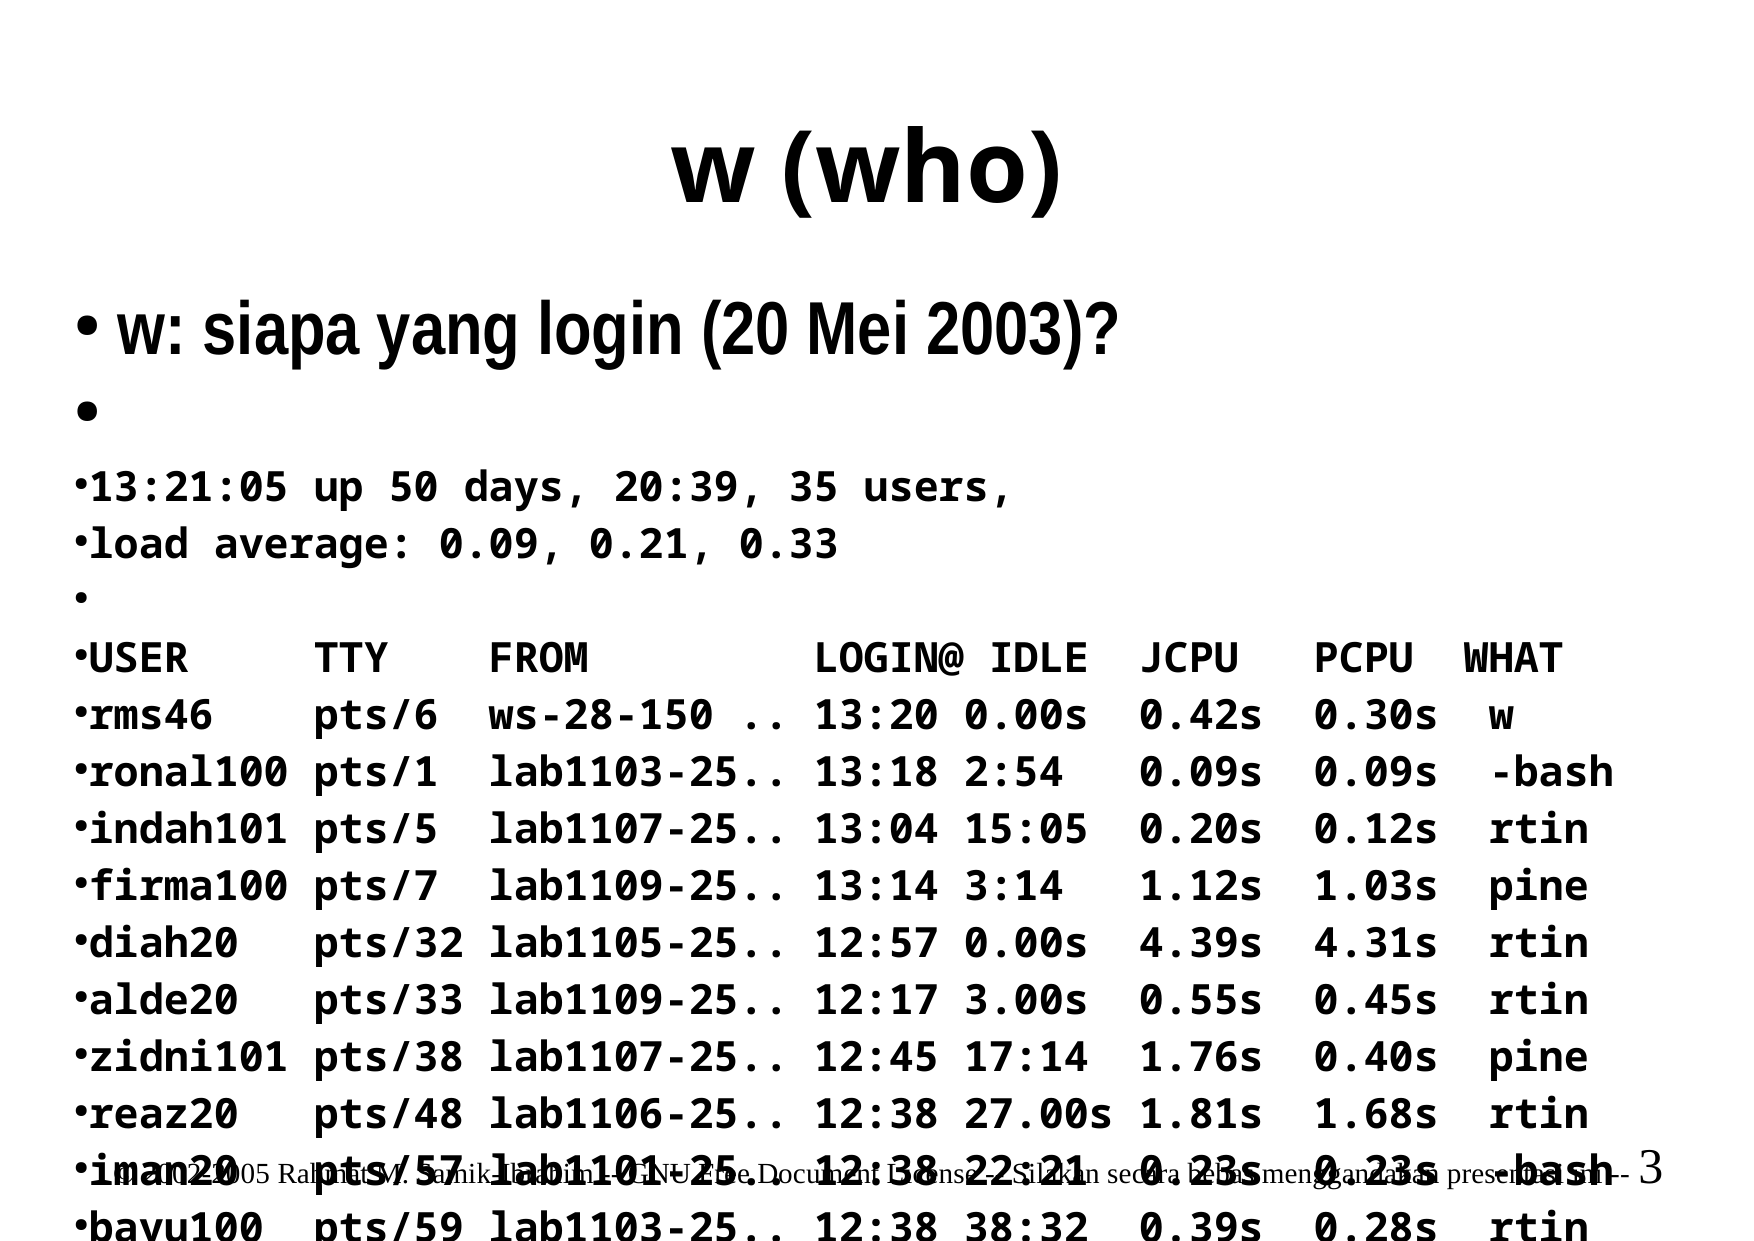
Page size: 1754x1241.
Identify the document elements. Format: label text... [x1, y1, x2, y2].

title w (who) [158, 99, 1576, 227]
text_box w: siapa yang login (20 Mei 2003)? 13:21:05 up 50 days, 20:39, 35 users, load average: 0.09, 0.21, 0.33 USER TTY FROM LOGIN@ IDLE JCPU PCPU WHAT rms46 pts/6 ws-28-150 .. 13:20 0.00s 0.42s 0.30s w ronal100 pts/1 lab1103-25.. 13:18 2:54 0.09s 0.09s -bash indah101 pts/5 lab1107-25.. 13:04 15:05 0.20s 0.12s rtin firma100 pts/7 lab1109-25.. 13:14 3:14 1.12s 1.03s pine diah20 pts/32 lab1105-25.. 12:57 0.00s 4.39s 4.31s rtin alde20 pts/33 lab1109-25.. 12:17 3.00s 0.55s 0.45s rtin zidni101 pts/38 lab1107-25.. 12:45 17:14 1.76s 0.40s pine reaz20 pts/48 lab1106-25.. 12:38 27.00s 1.81s 1.68s rtin iman20 pts/57 lab1101-25.. 12:38 22:21 0.23s 0.23s -bash bayu100 pts/59 lab1103-25.. 12:38 38:32 0.39s 0.28s rtin siti100 pts/63 lab1109-25.. 12:46 2.00s 1.92s 1.79s rtin [73, 284, 1680, 1162]
